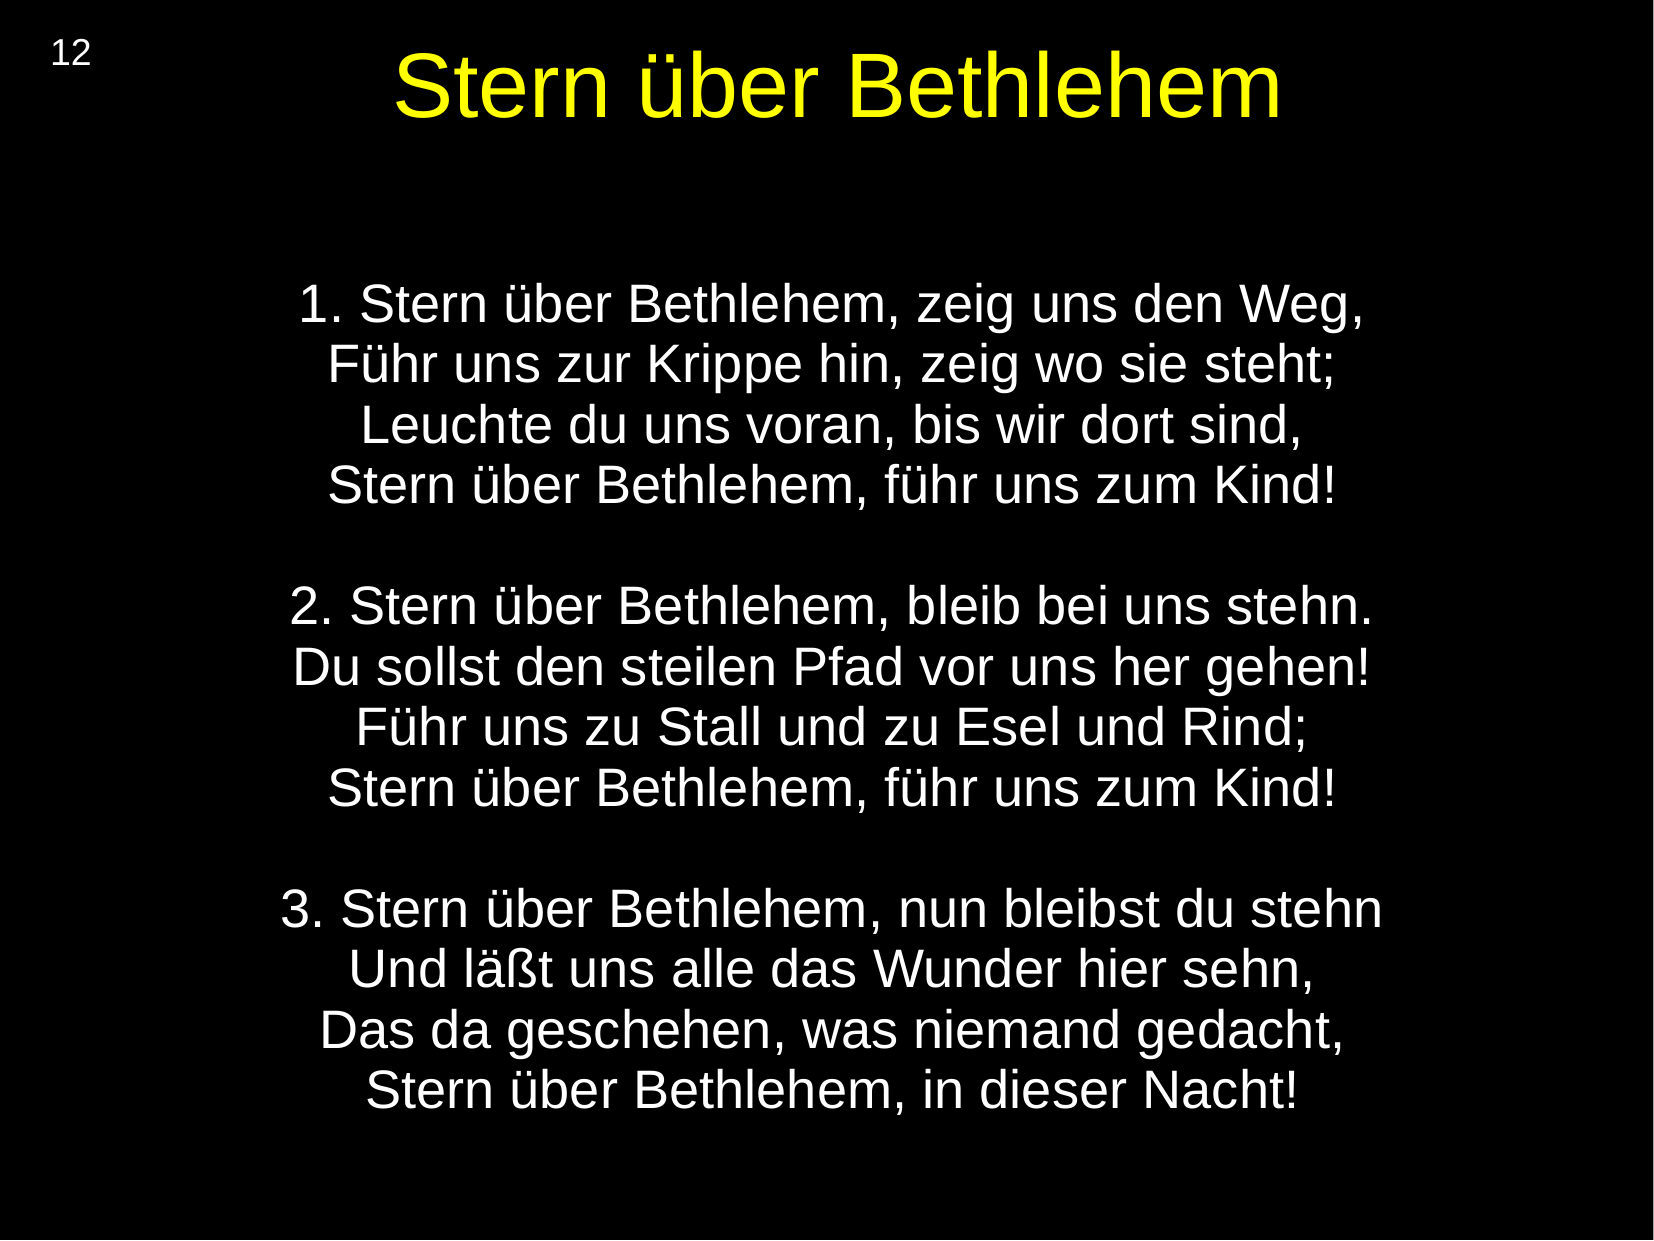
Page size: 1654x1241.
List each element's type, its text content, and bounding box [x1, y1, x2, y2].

text_box 12 [35, 23, 130, 81]
list 1. Stern über Bethlehem, zeig uns den Weg, Führ uns zur Krippe hin, zeig wo sie steht; Leuchte du uns voran, bis wir dort sind, Stern über Bethlehem, führ uns zum Kind! 2. Stern über Bethlehem, bleib bei uns stehn. Du sollst den steilen Pfad vor uns her gehen! Führ uns zu Stall und zu Esel und Rind; Stern über Bethlehem, führ uns zum Kind! 3. Stern über Bethlehem, nun bleibst du stehn Und läßt uns alle das Wunder hier sehn, Das da geschehen, was niemand gedacht, Stern über Bethlehem, in dieser Nacht! [35, 177, 1630, 1217]
title Stern über Bethlehem [94, 5, 1583, 166]
